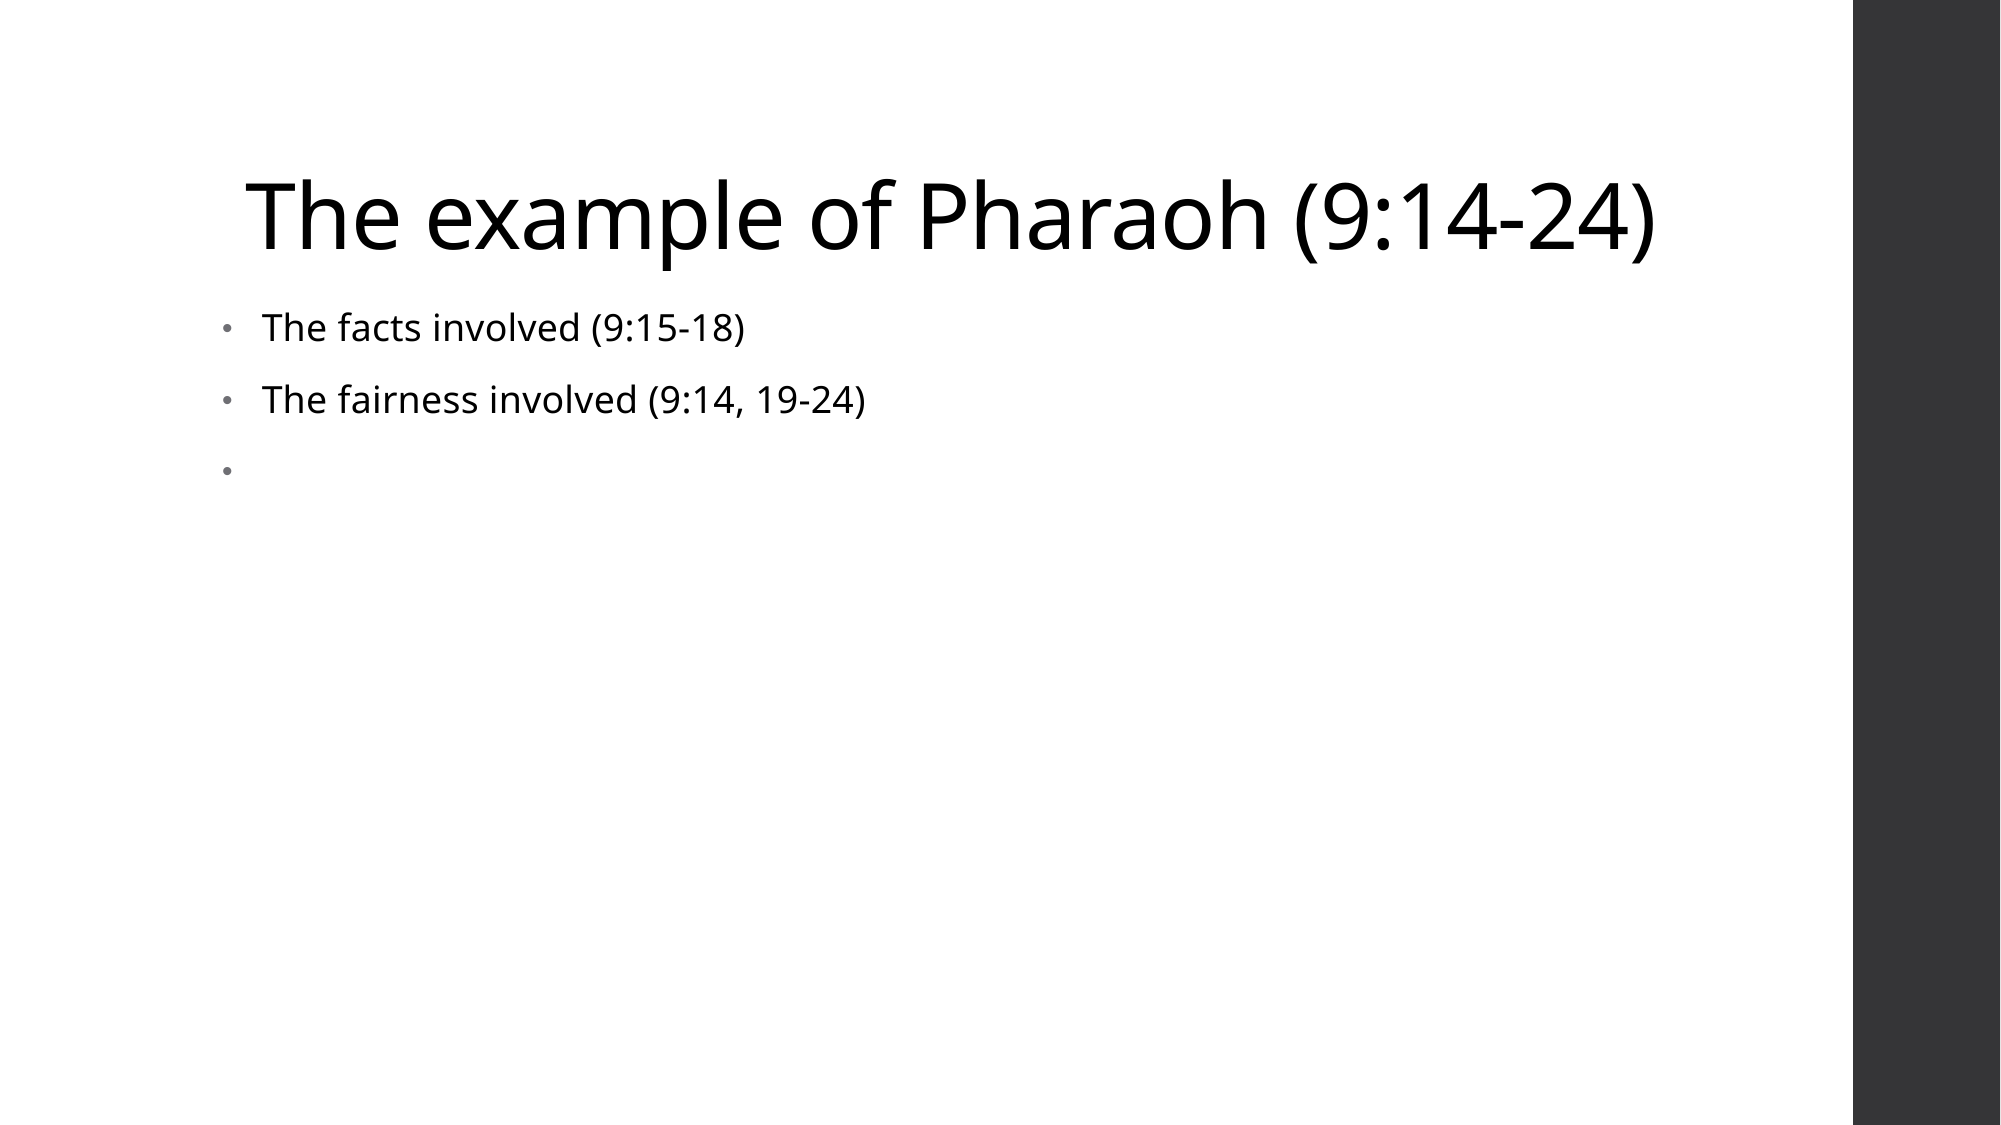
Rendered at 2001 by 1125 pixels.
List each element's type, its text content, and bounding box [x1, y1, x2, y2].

list The facts involved (9:15-18) The fairness involved (9:14, 19-24) [206, 299, 1617, 1014]
title The example of Pharaoh (9:14-24) [206, 60, 1797, 278]
